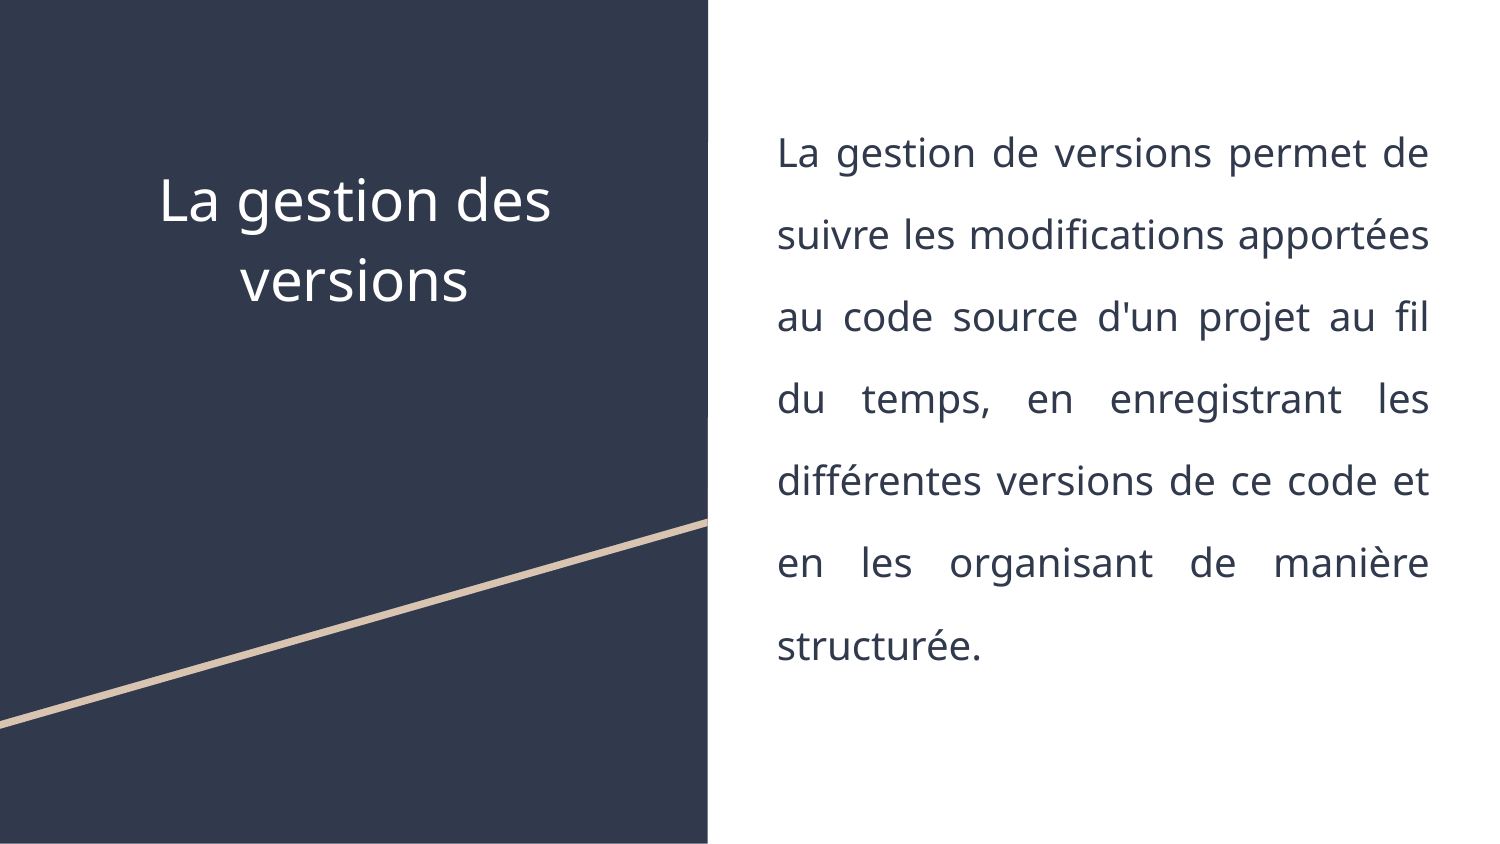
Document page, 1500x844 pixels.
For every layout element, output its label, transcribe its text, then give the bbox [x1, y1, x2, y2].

title La gestion des versions [51, 144, 660, 557]
list La gestion de versions permet de suivre les modifications apportées au code source d'un projet au fil du temps, en enregistrant les différentes versions de ce code et en les organisant de manière structurée. [761, 82, 1446, 755]
